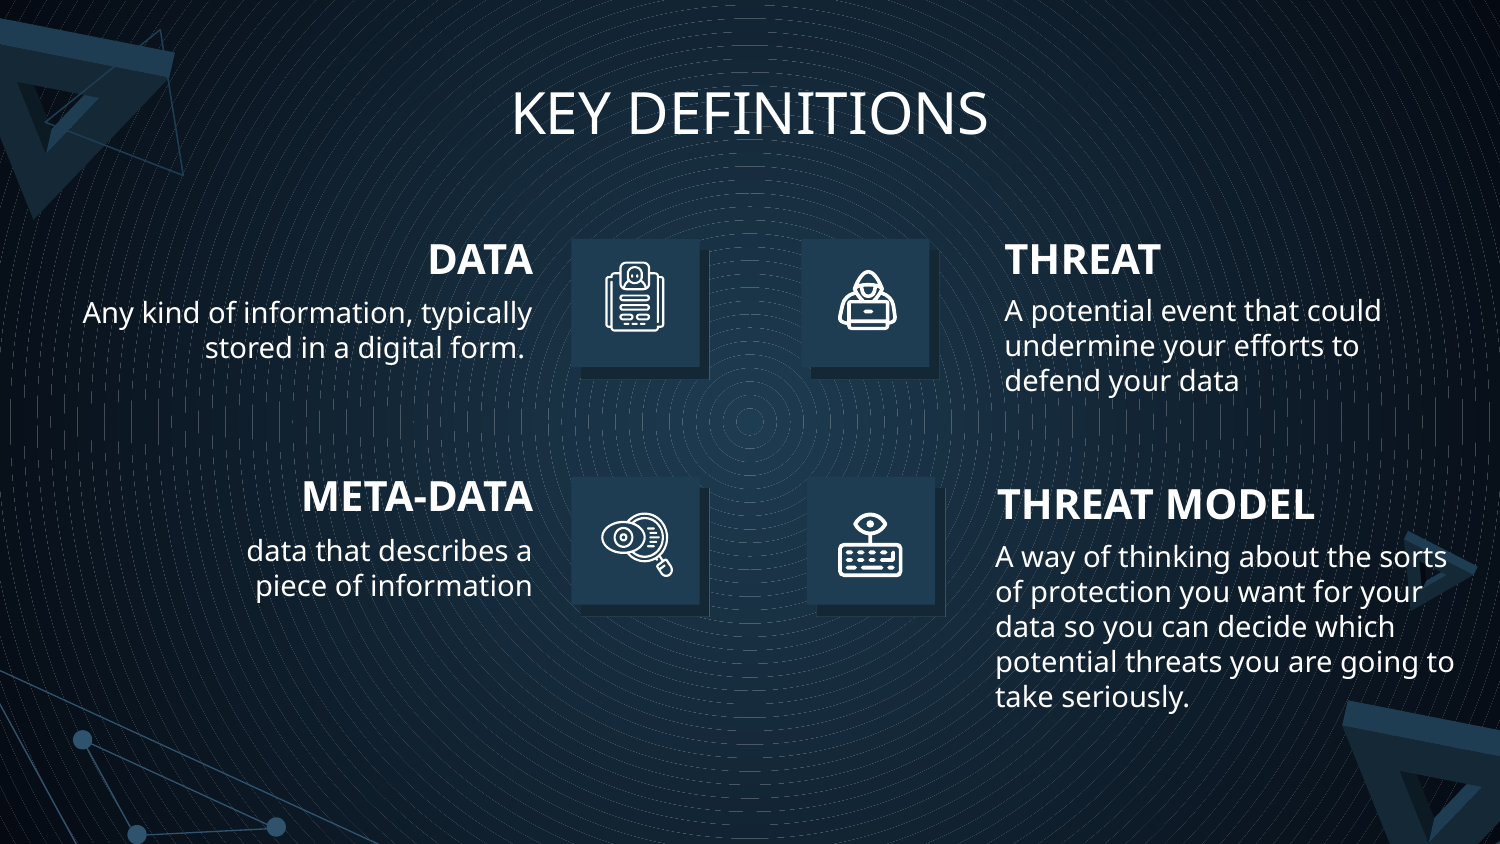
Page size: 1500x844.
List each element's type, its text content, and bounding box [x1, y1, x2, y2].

text_box [571, 476, 700, 605]
subtitle DATA [297, 239, 533, 276]
subtitle data that describes a piece of information [145, 529, 533, 605]
text_box [571, 238, 700, 368]
subtitle Any kind of information, typically stored in a digital form. [0, 292, 533, 368]
subtitle A potential event that could undermine your efforts to defend your data [966, 301, 1463, 389]
text_box [806, 476, 935, 605]
subtitle A way of thinking about the sorts of protection you want for your data so you can decide which potential threats you are going to take seriously. [957, 538, 1463, 713]
subtitle THREAT [966, 239, 1203, 276]
subtitle THREAT MODEL [959, 476, 1463, 530]
text_box [801, 238, 930, 368]
title KEY DEFINITIONS [116, 86, 1383, 135]
subtitle META-DATA [217, 476, 533, 514]
